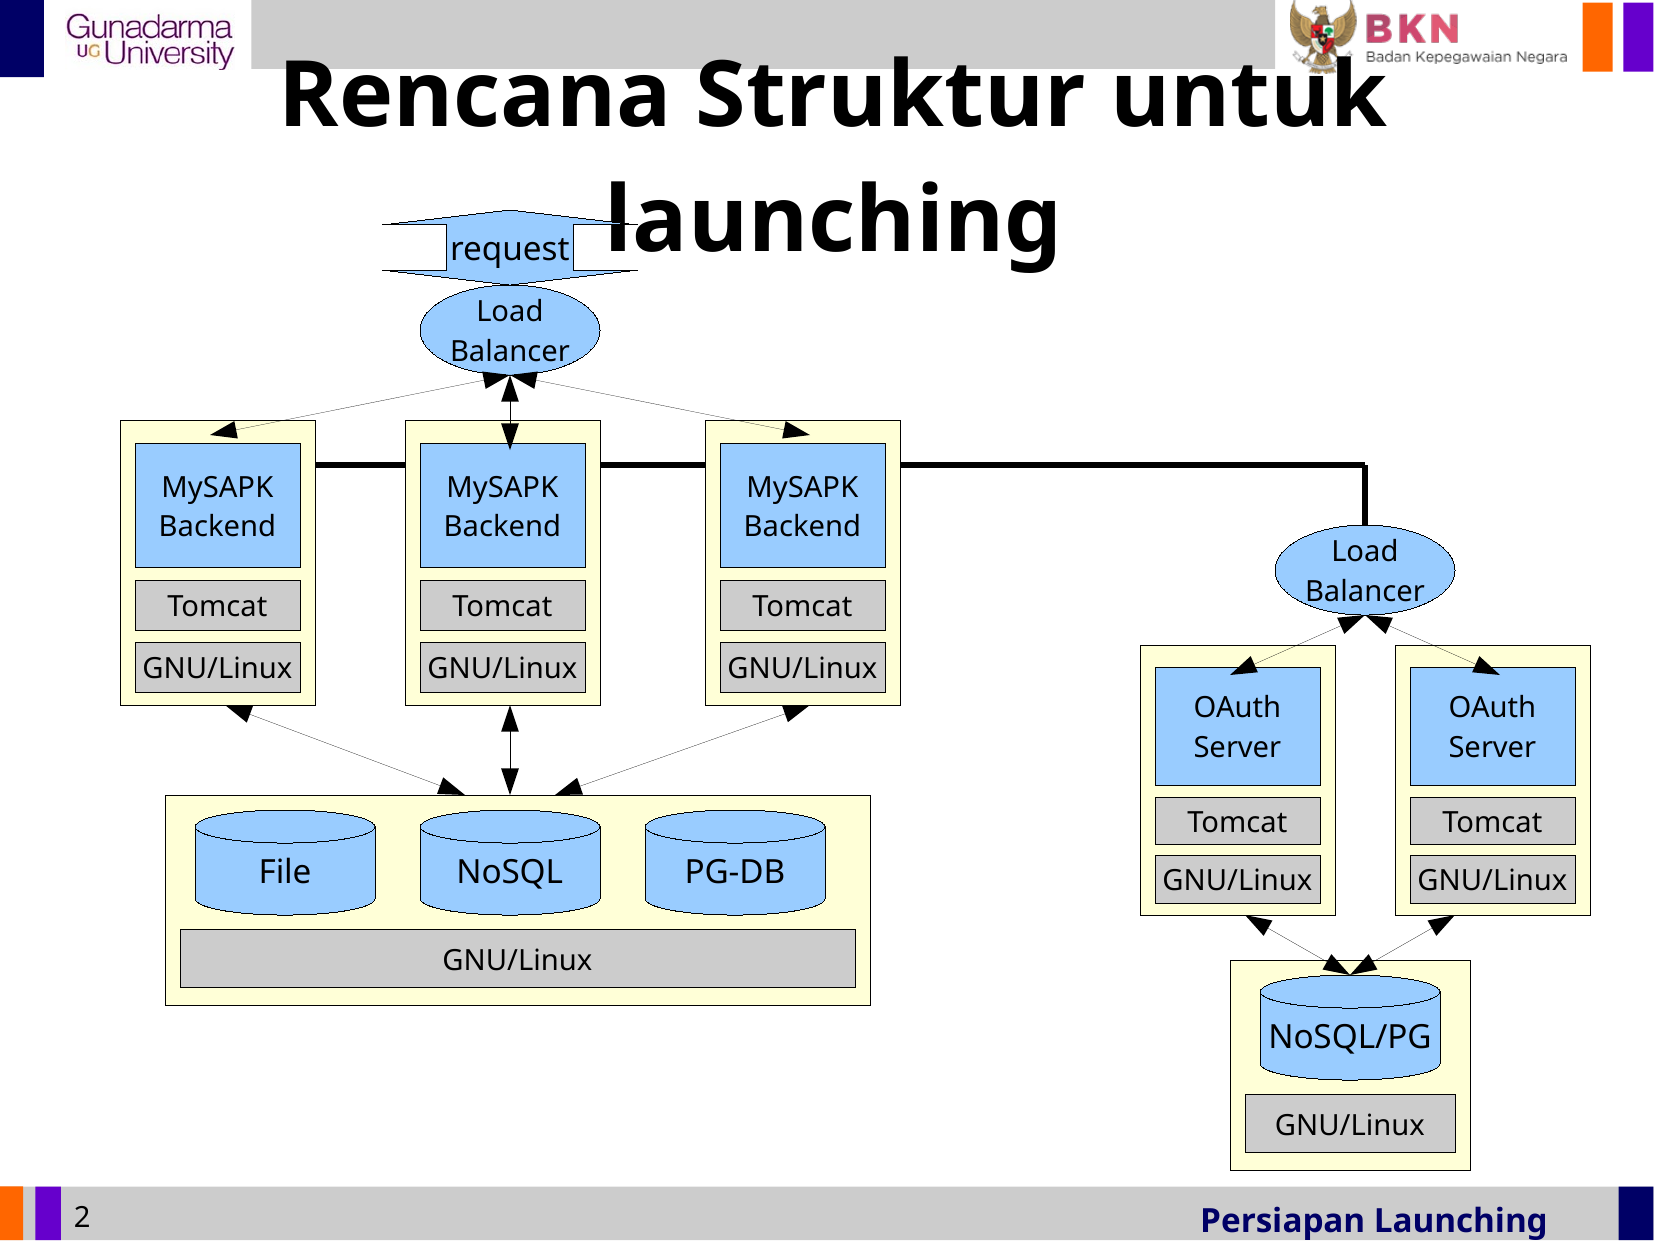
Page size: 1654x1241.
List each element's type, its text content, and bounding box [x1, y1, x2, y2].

text_box [405, 420, 601, 706]
text_box Tomcat [1155, 797, 1321, 845]
text_box NoSQL/PG [1260, 975, 1441, 1081]
text_box Load Balancer [420, 285, 601, 374]
text_box [1395, 645, 1591, 916]
text_box [120, 420, 316, 706]
text_box MySAPK Backend [720, 443, 886, 568]
text_box Tomcat [1410, 797, 1576, 845]
text_box [705, 420, 901, 706]
text_box Tomcat [720, 580, 886, 631]
picture [65, 0, 235, 70]
text_box [1140, 645, 1336, 916]
text_box Tomcat [420, 580, 586, 631]
text_box File [195, 810, 376, 916]
text_box GNU/Linux [420, 642, 586, 693]
text_box NoSQL [420, 810, 601, 916]
text_box GNU/Linux [180, 929, 856, 988]
text_box OAuth Server [1155, 667, 1321, 786]
text_box GNU/Linux [1410, 855, 1576, 904]
text_box MySAPK Backend [420, 443, 586, 568]
text_box MySAPK Backend [135, 443, 301, 568]
text_box GNU/Linux [1245, 1094, 1456, 1153]
picture [1290, 0, 1567, 74]
text_box request [382, 210, 638, 286]
title Rencana Struktur untuk launching [77, 90, 1591, 217]
text_box Load Balancer [1275, 525, 1456, 615]
text_box Tomcat [135, 580, 301, 631]
text_box GNU/Linux [1155, 855, 1321, 904]
text_box GNU/Linux [135, 642, 301, 693]
text_box [1338, 960, 1362, 973]
text_box GNU/Linux [720, 642, 886, 693]
text_box [165, 795, 871, 1006]
text_box PG-DB [645, 810, 826, 916]
text_box [1230, 960, 1471, 1171]
text_box OAuth Server [1410, 667, 1576, 786]
